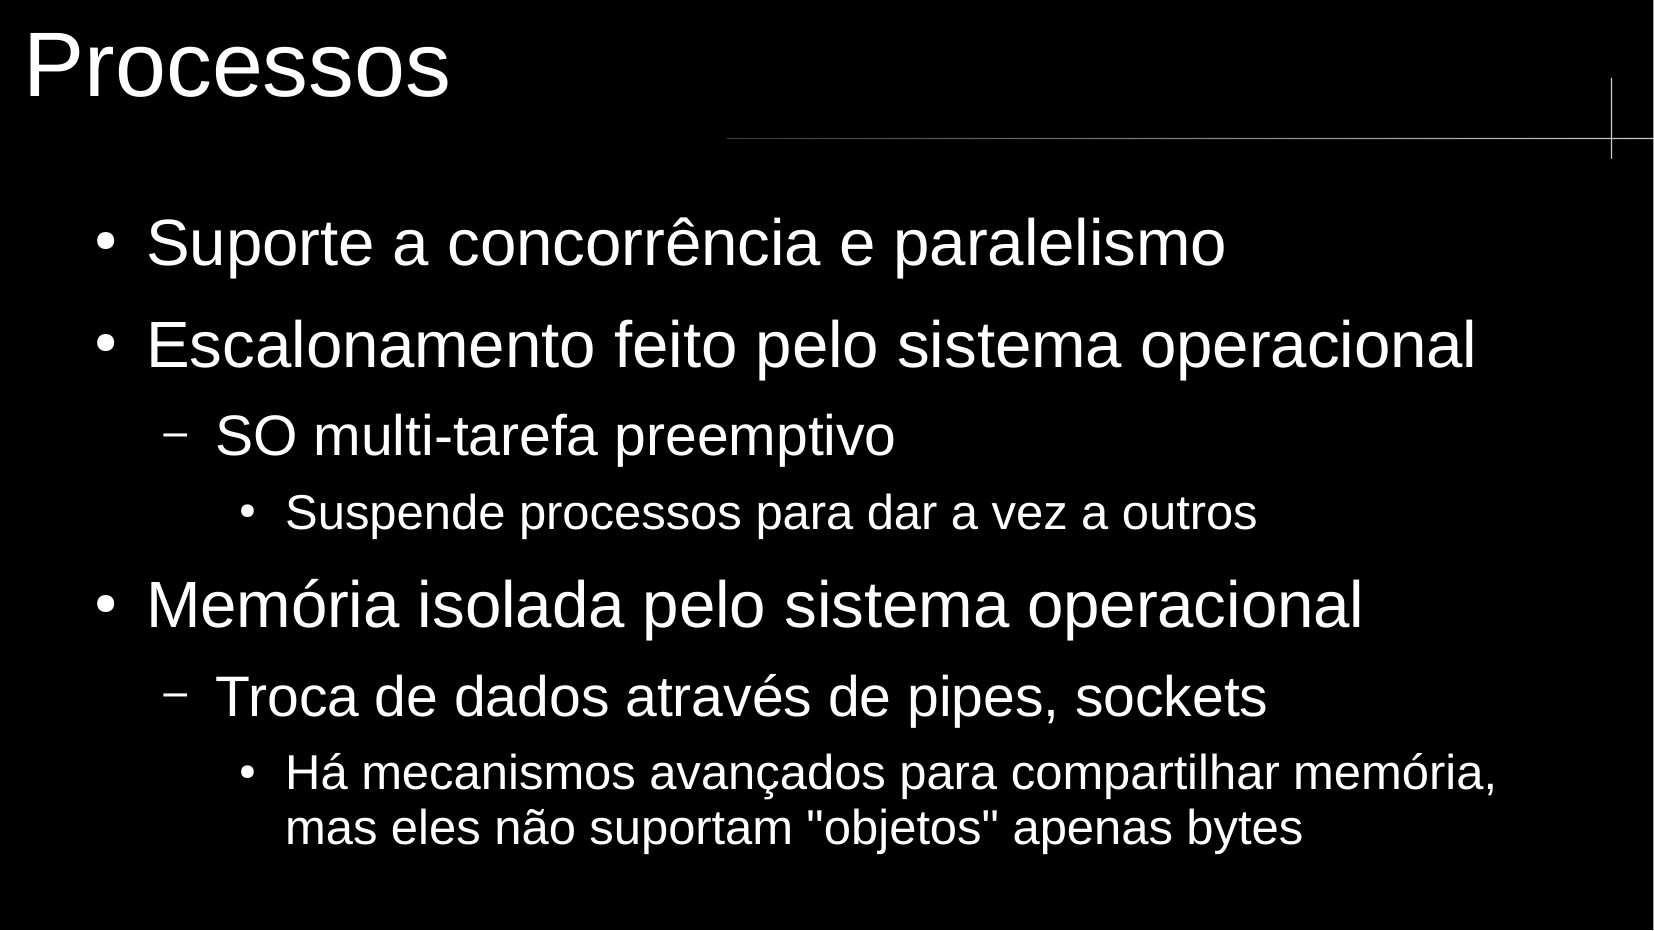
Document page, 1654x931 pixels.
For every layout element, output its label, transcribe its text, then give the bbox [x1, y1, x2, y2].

list Suporte a concorrência e paralelismo Escalonamento feito pelo sistema operacional SO multi-tarefa preemptivo Suspende processos para dar a vez a outros Memória isolada pelo sistema operacional Troca de dados através de pipes, sockets Há mecanismos avançados para compartilhar memória, mas eles não suportam "objetos" apenas bytes [76, 206, 1565, 857]
title Processos [23, 11, 1589, 119]
